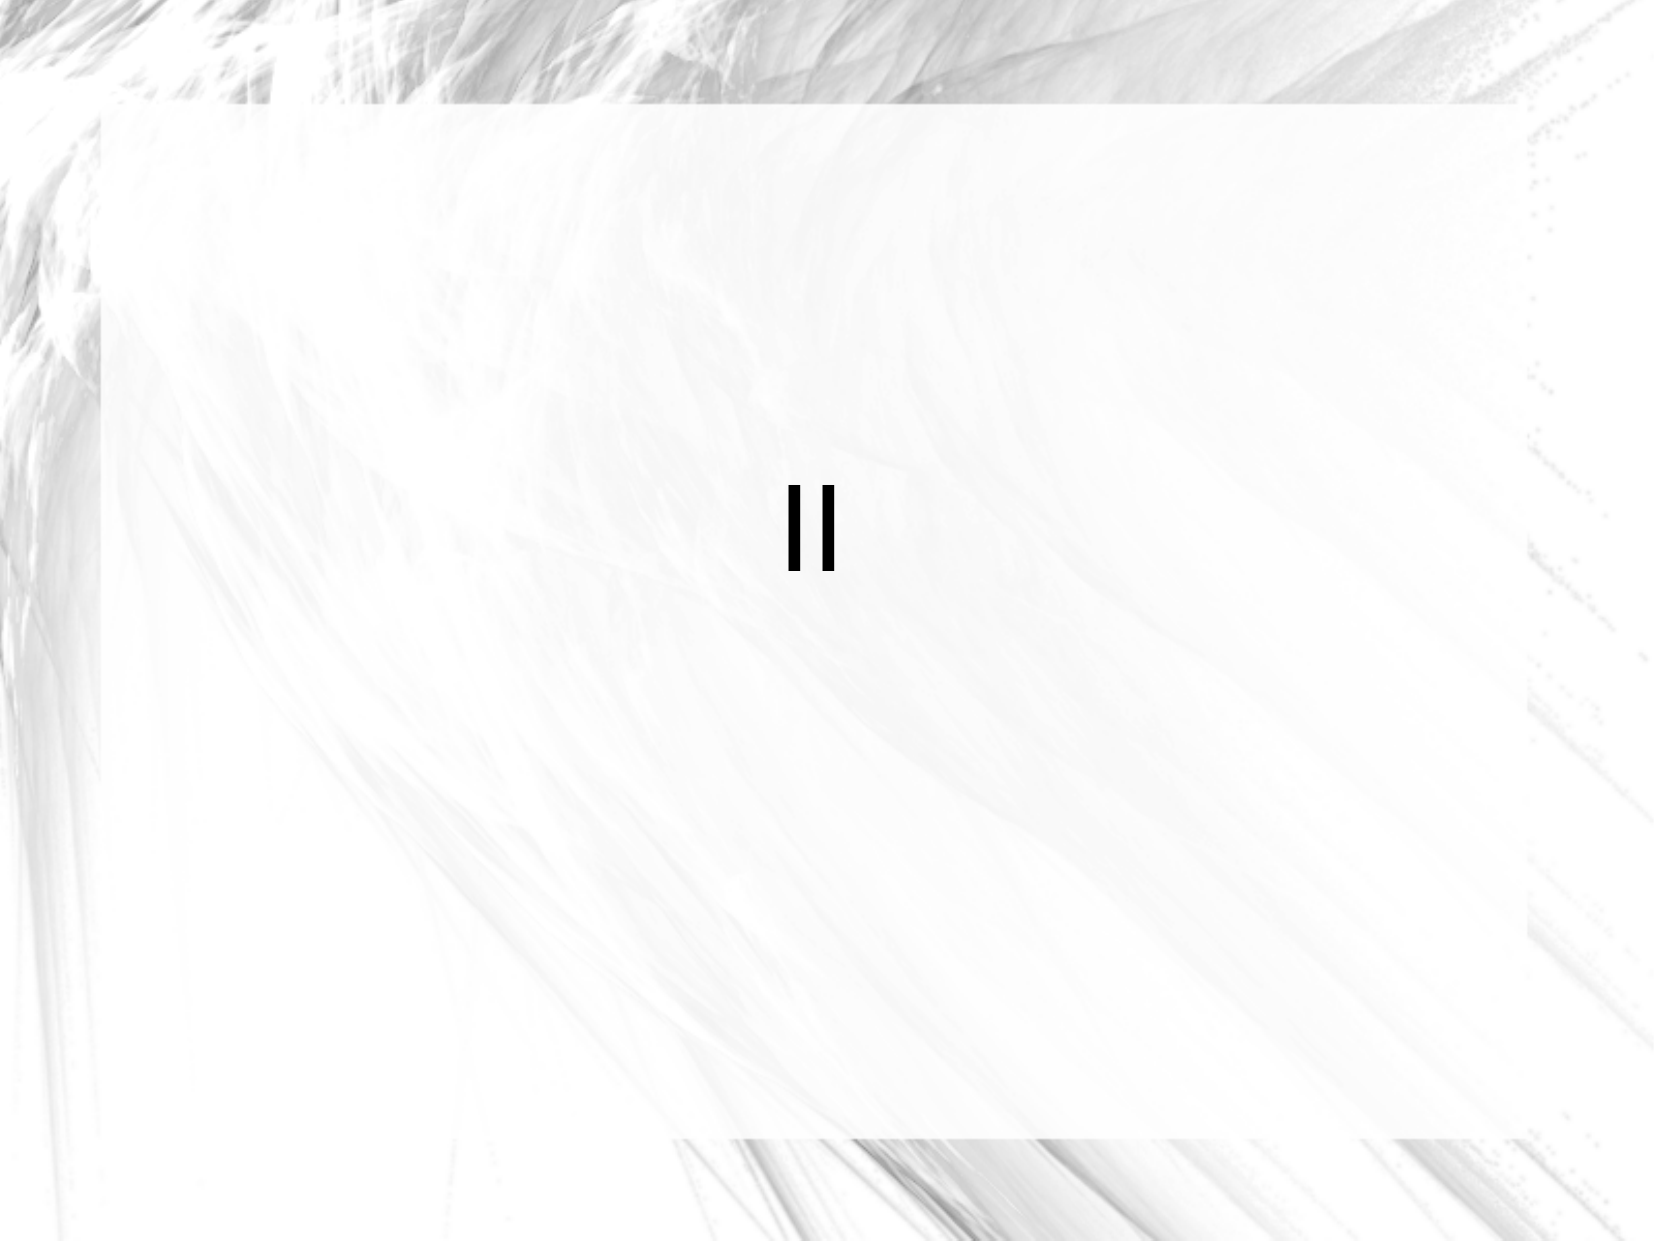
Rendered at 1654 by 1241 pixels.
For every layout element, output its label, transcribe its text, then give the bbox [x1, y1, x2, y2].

subtitle II [118, 119, 1506, 938]
picture [0, 0, 1654, 1241]
